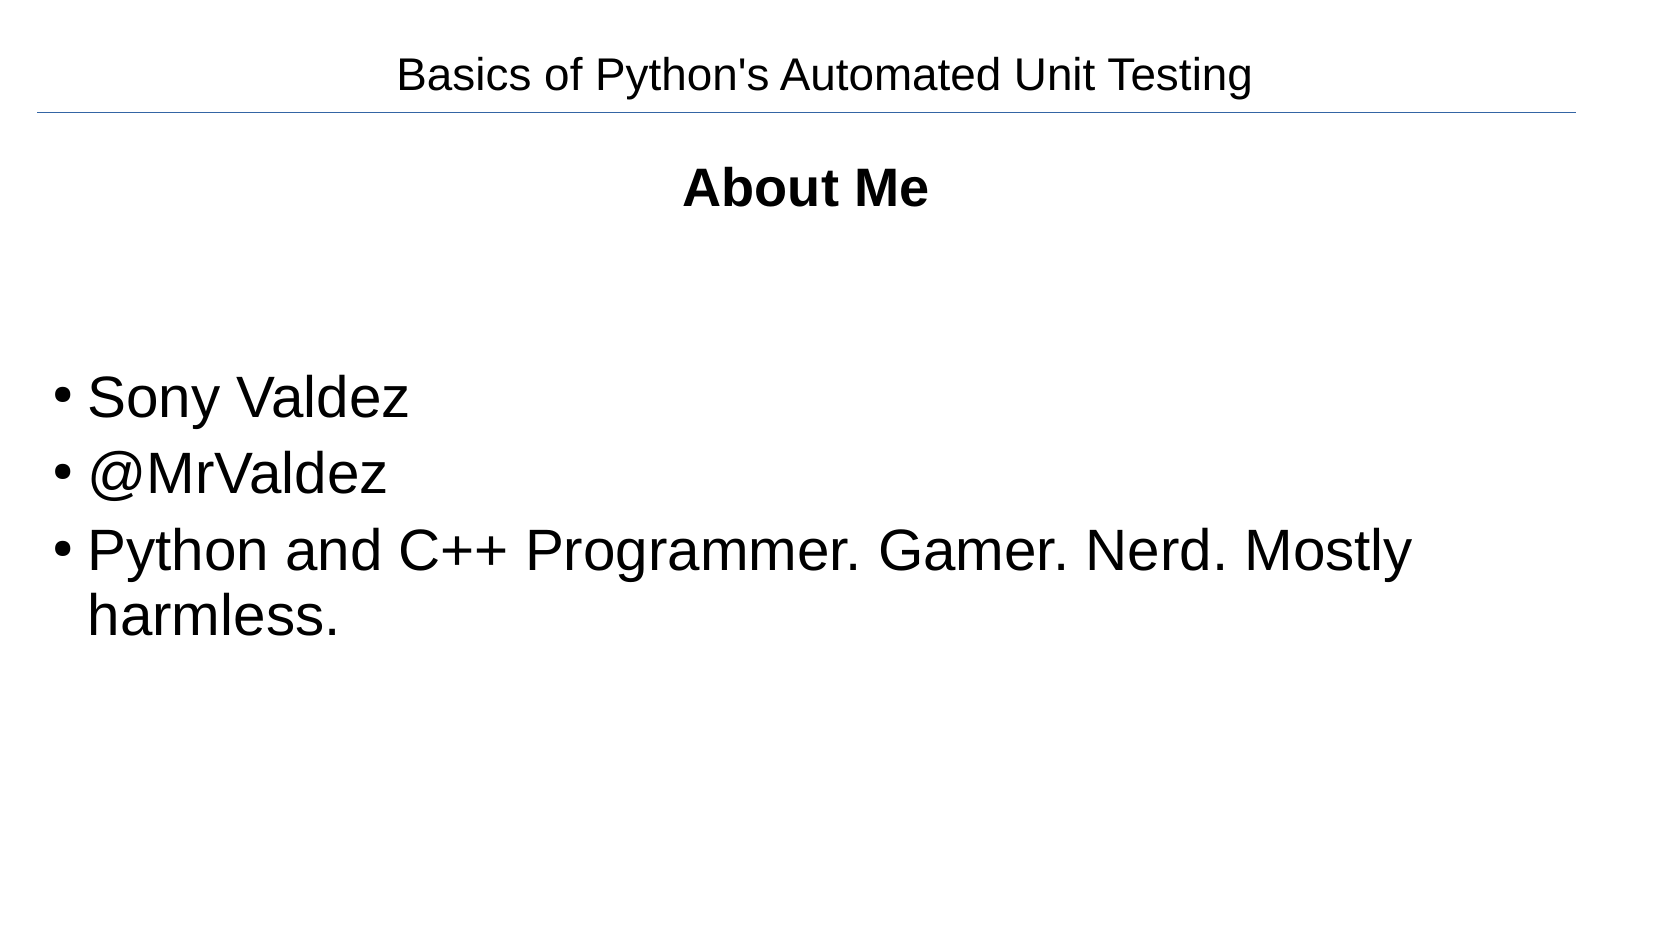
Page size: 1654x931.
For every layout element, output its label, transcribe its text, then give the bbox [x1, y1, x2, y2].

subtitle Basics of Python's Automated Unit Testing [75, 37, 1576, 112]
text_box Sony Valdez @MrValdez Python and C++ Programmer. Gamer. Nerd. Mostly harmless. [37, 226, 1576, 852]
text_box About Me [37, 150, 1576, 226]
